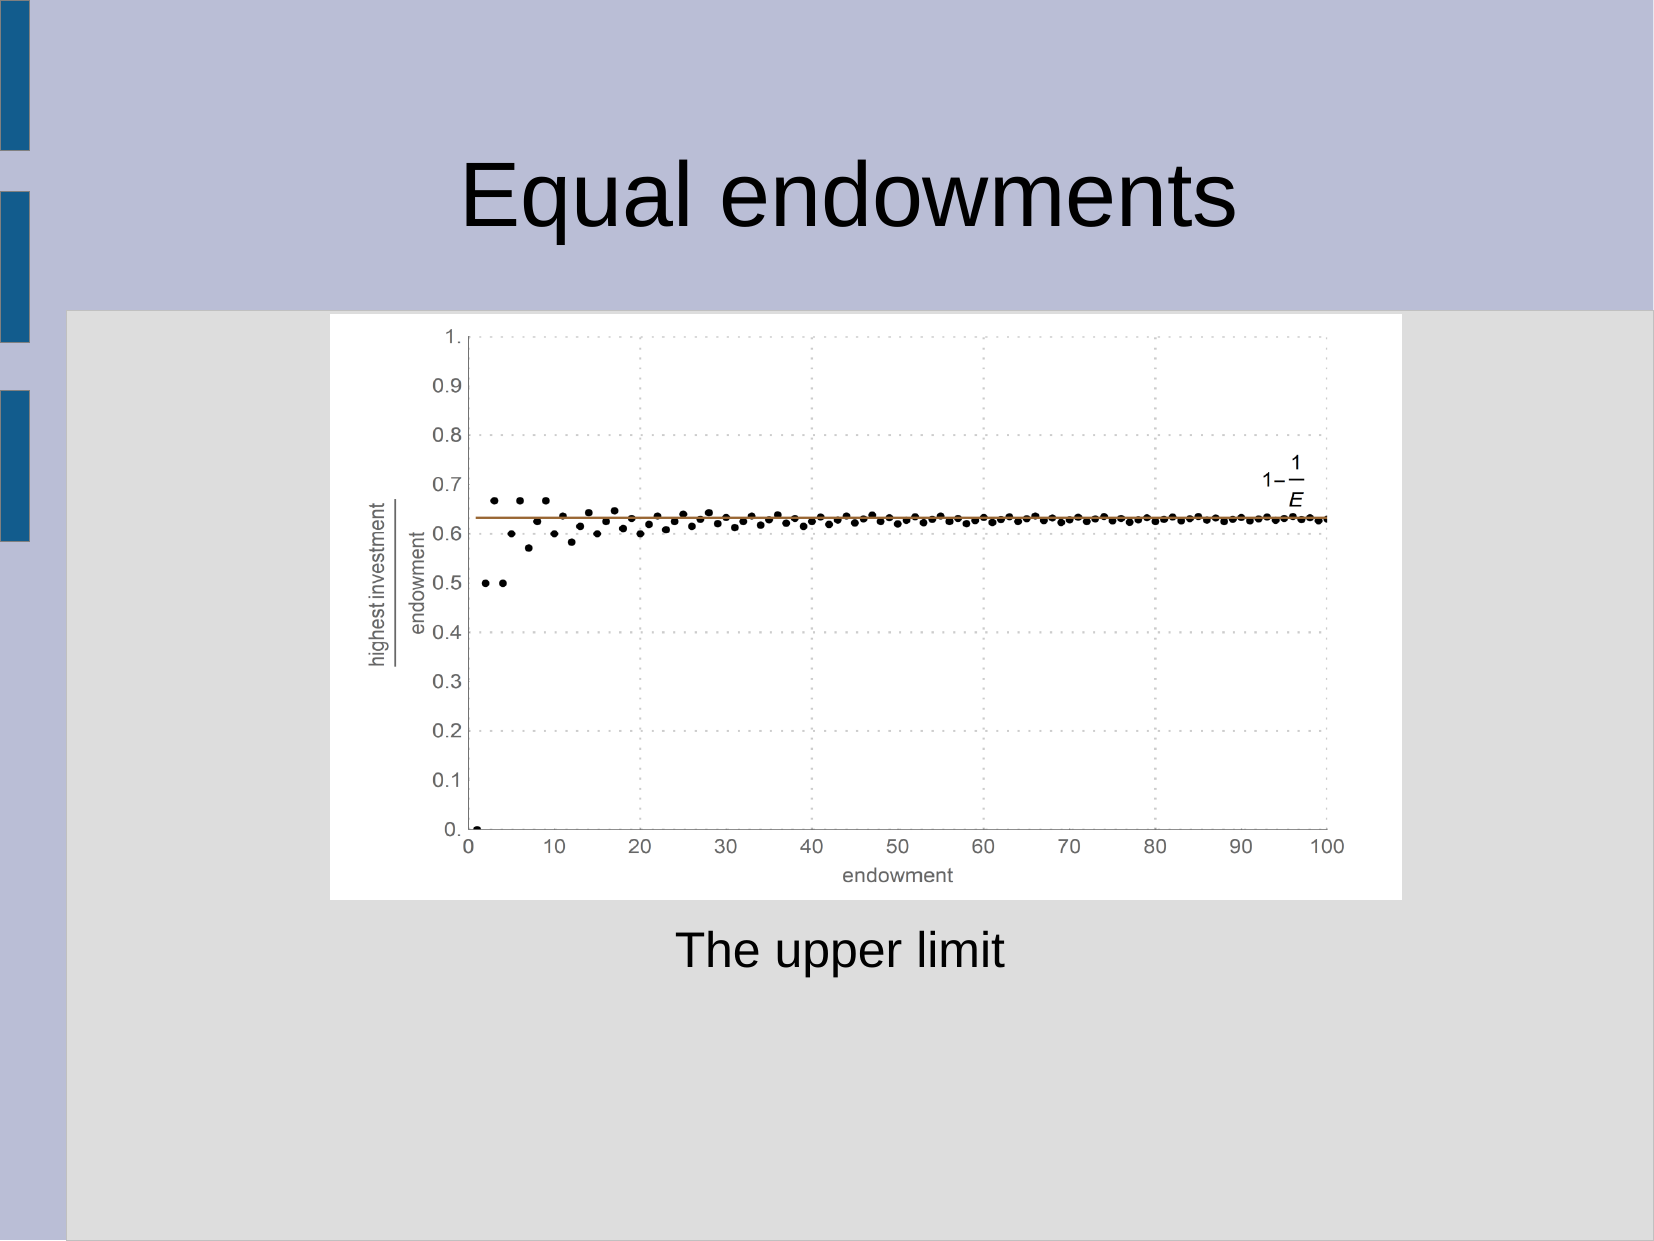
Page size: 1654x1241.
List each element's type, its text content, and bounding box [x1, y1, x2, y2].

title Equal endowments [121, 91, 1534, 299]
text_box The upper limit [660, 915, 1576, 1042]
picture [330, 314, 1402, 901]
